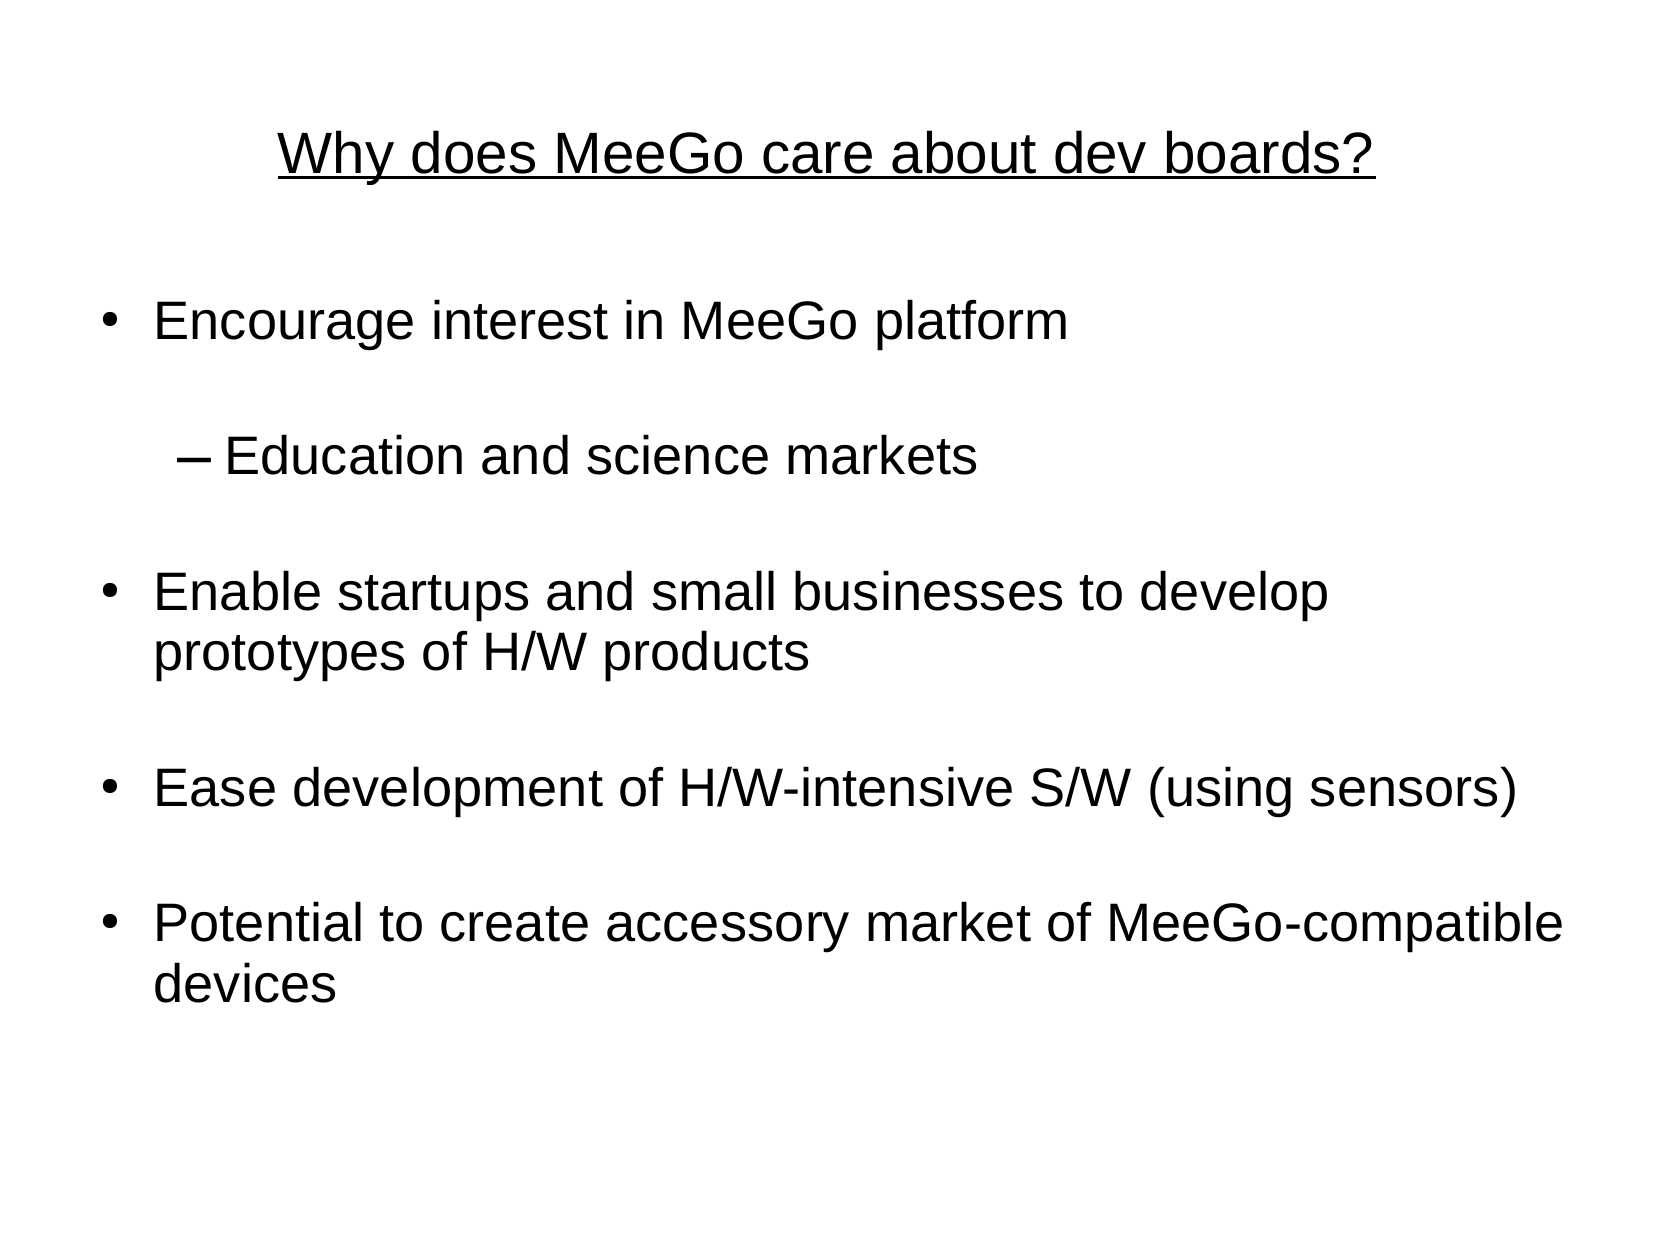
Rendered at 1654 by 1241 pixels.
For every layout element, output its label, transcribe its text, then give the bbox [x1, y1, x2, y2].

title Why does MeeGo care about dev boards? [82, 49, 1571, 257]
list Encourage interest in MeeGo platform Education and science markets Enable startups and small businesses to develop prototypes of H/W products Ease development of H/W-intensive S/W (using sensors) Potential to create accessory market of MeeGo-compatible devices [82, 290, 1571, 1109]
